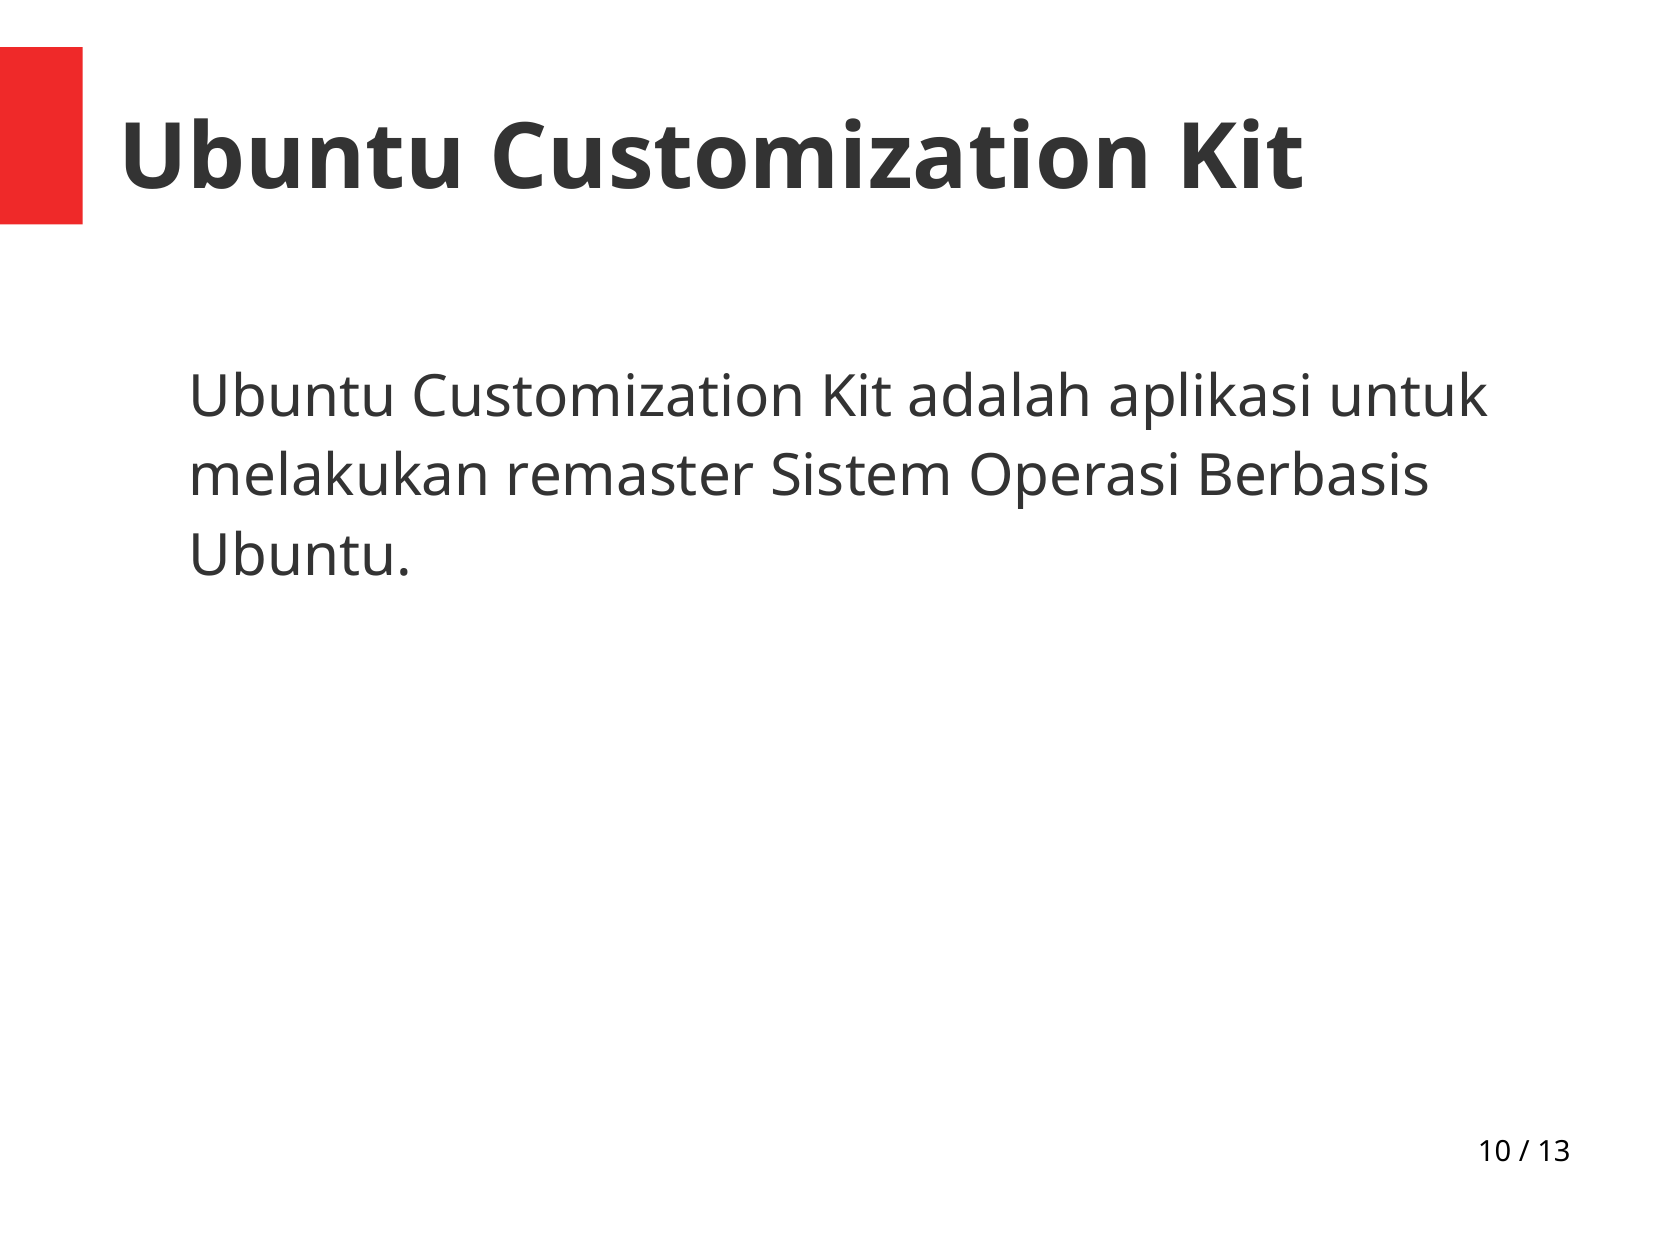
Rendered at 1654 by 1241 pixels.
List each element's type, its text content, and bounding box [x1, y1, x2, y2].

list Ubuntu Customization Kit adalah aplikasi untuk melakukan remaster Sistem Operasi Berbasis Ubuntu. [118, 354, 1536, 1074]
title Ubuntu Customization Kit [118, 99, 1571, 207]
